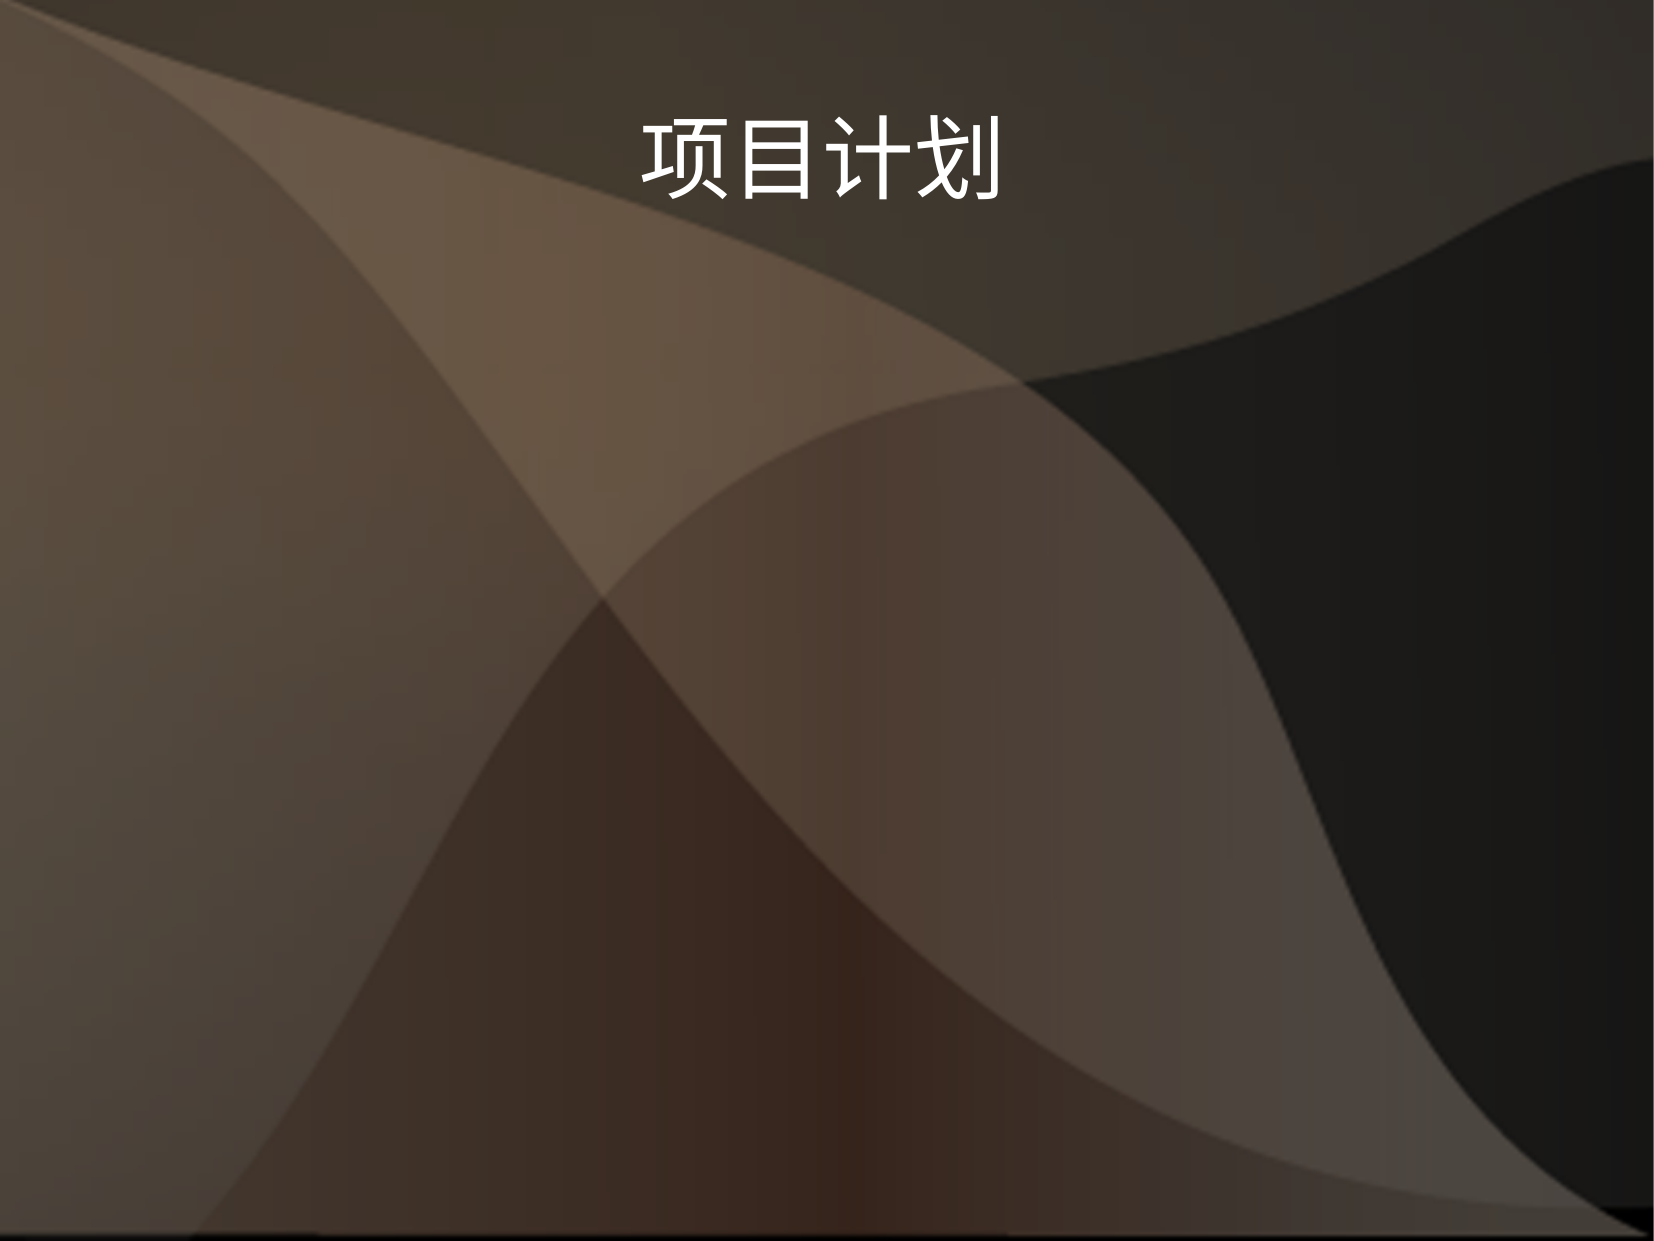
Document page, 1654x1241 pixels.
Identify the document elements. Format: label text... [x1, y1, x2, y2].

picture [0, 0, 1654, 1241]
title 项目计划 [82, 49, 1571, 257]
